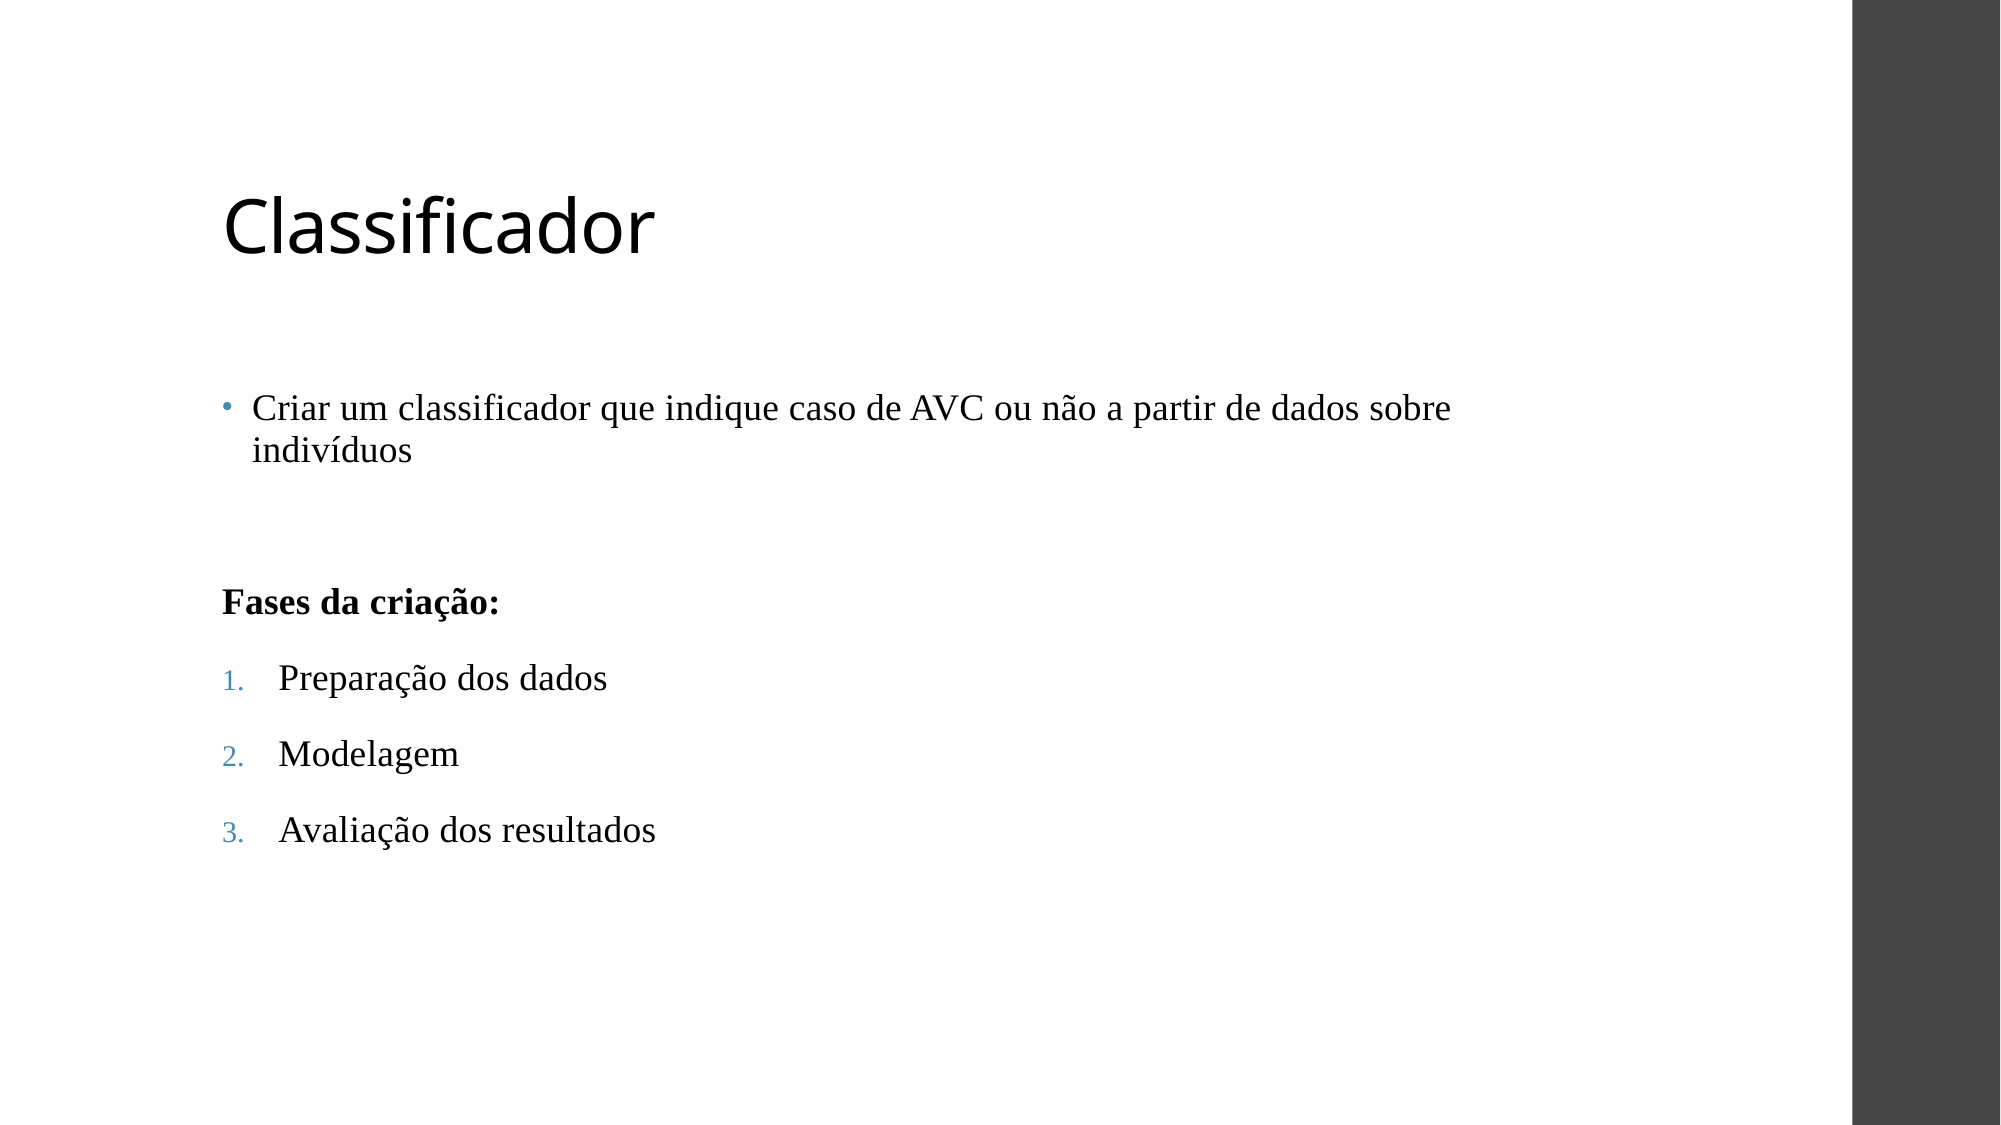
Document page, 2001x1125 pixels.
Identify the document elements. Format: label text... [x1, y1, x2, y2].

list Criar um classificador que indique caso de AVC ou não a partir de dados sobre indivíduos Fases da criação: Preparação dos dados Modelagem Avaliação dos resultados [206, 299, 1617, 1014]
title Classificador [206, 60, 1797, 278]
